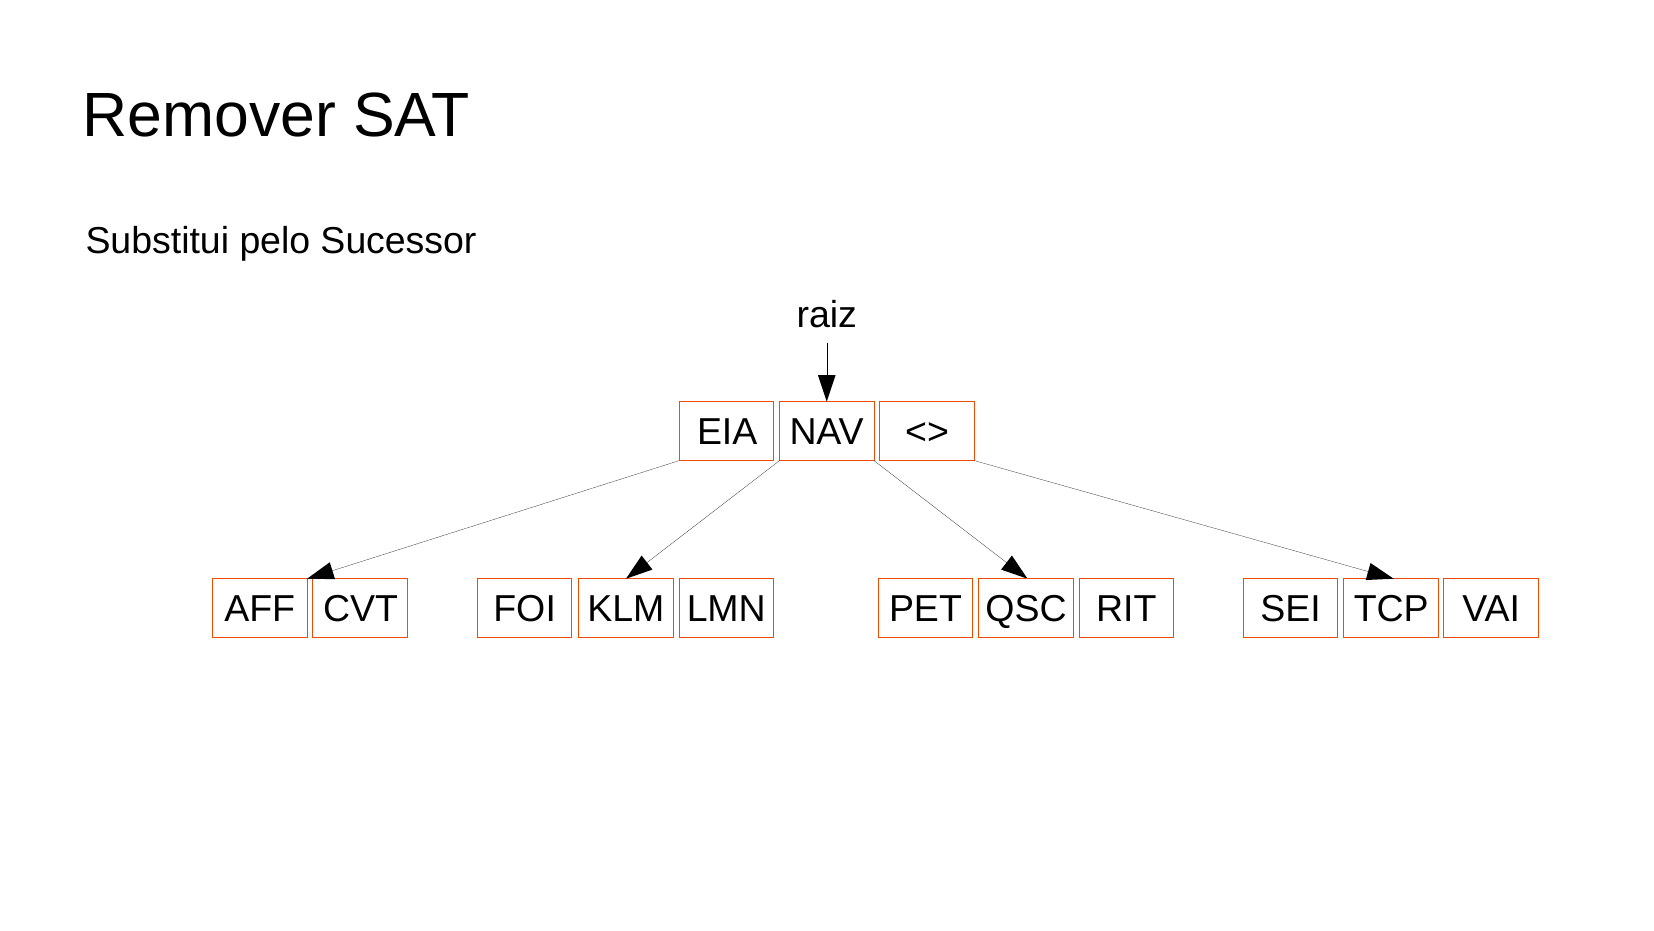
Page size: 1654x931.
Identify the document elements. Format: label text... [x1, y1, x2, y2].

text_box KLM [578, 578, 674, 638]
text_box QSC [978, 578, 1074, 638]
text_box VAI [1443, 578, 1539, 638]
text_box EIA [679, 401, 774, 461]
text_box NAV [779, 401, 875, 461]
text_box RIT [1079, 578, 1174, 638]
text_box raiz [781, 285, 872, 343]
text_box FOI [477, 578, 572, 638]
title Remover SAT [82, 37, 1571, 193]
text_box LMN [679, 578, 774, 638]
text_box AFF [212, 578, 308, 638]
text_box CVT [312, 578, 408, 638]
text_box SEI [1243, 578, 1338, 638]
text_box <> [879, 401, 975, 461]
text_box TCP [1343, 578, 1439, 638]
text_box PET [878, 578, 973, 638]
text_box Substitui pelo Sucessor [70, 212, 492, 270]
